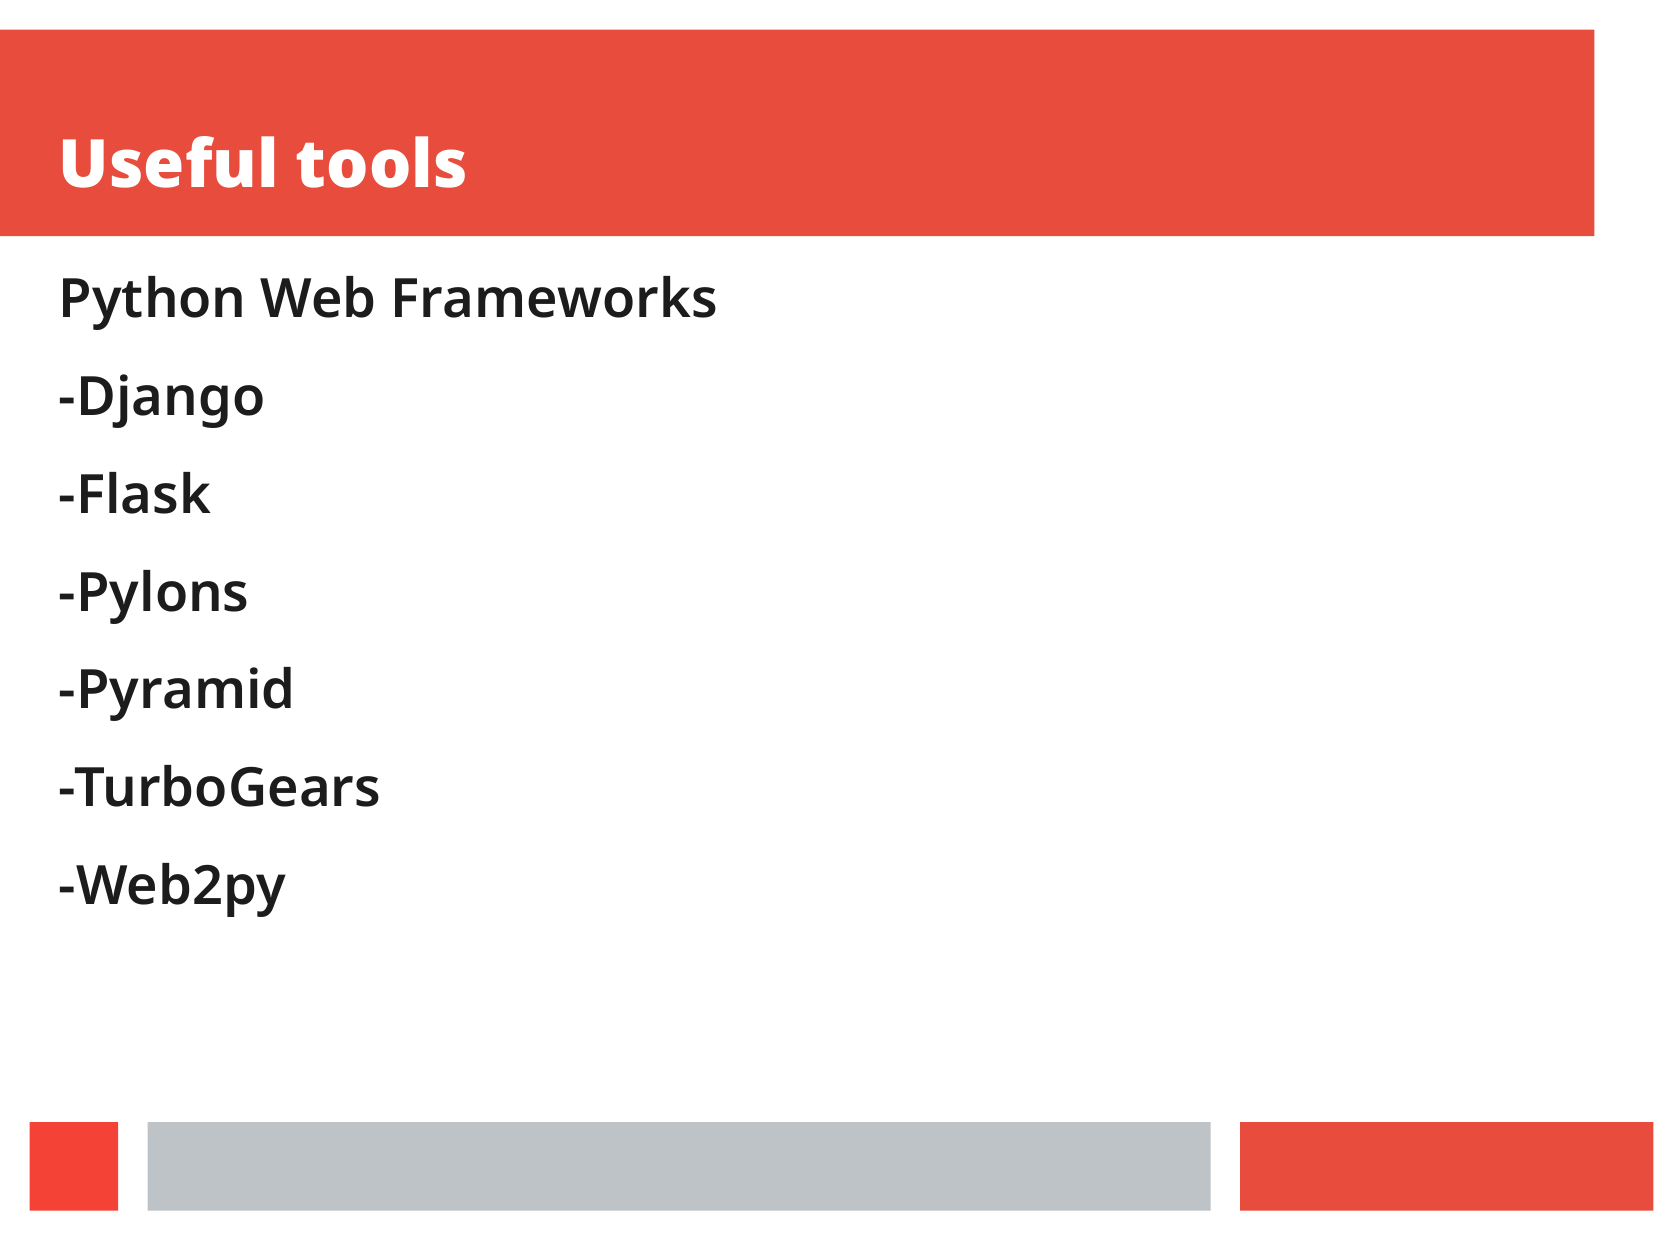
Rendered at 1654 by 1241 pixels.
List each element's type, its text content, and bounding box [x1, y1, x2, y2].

title Useful tools [59, 59, 1595, 207]
list Python Web Frameworks -Django -Flask -Pylons -Pyramid -TurboGears -Web2py [59, 259, 1630, 1093]
